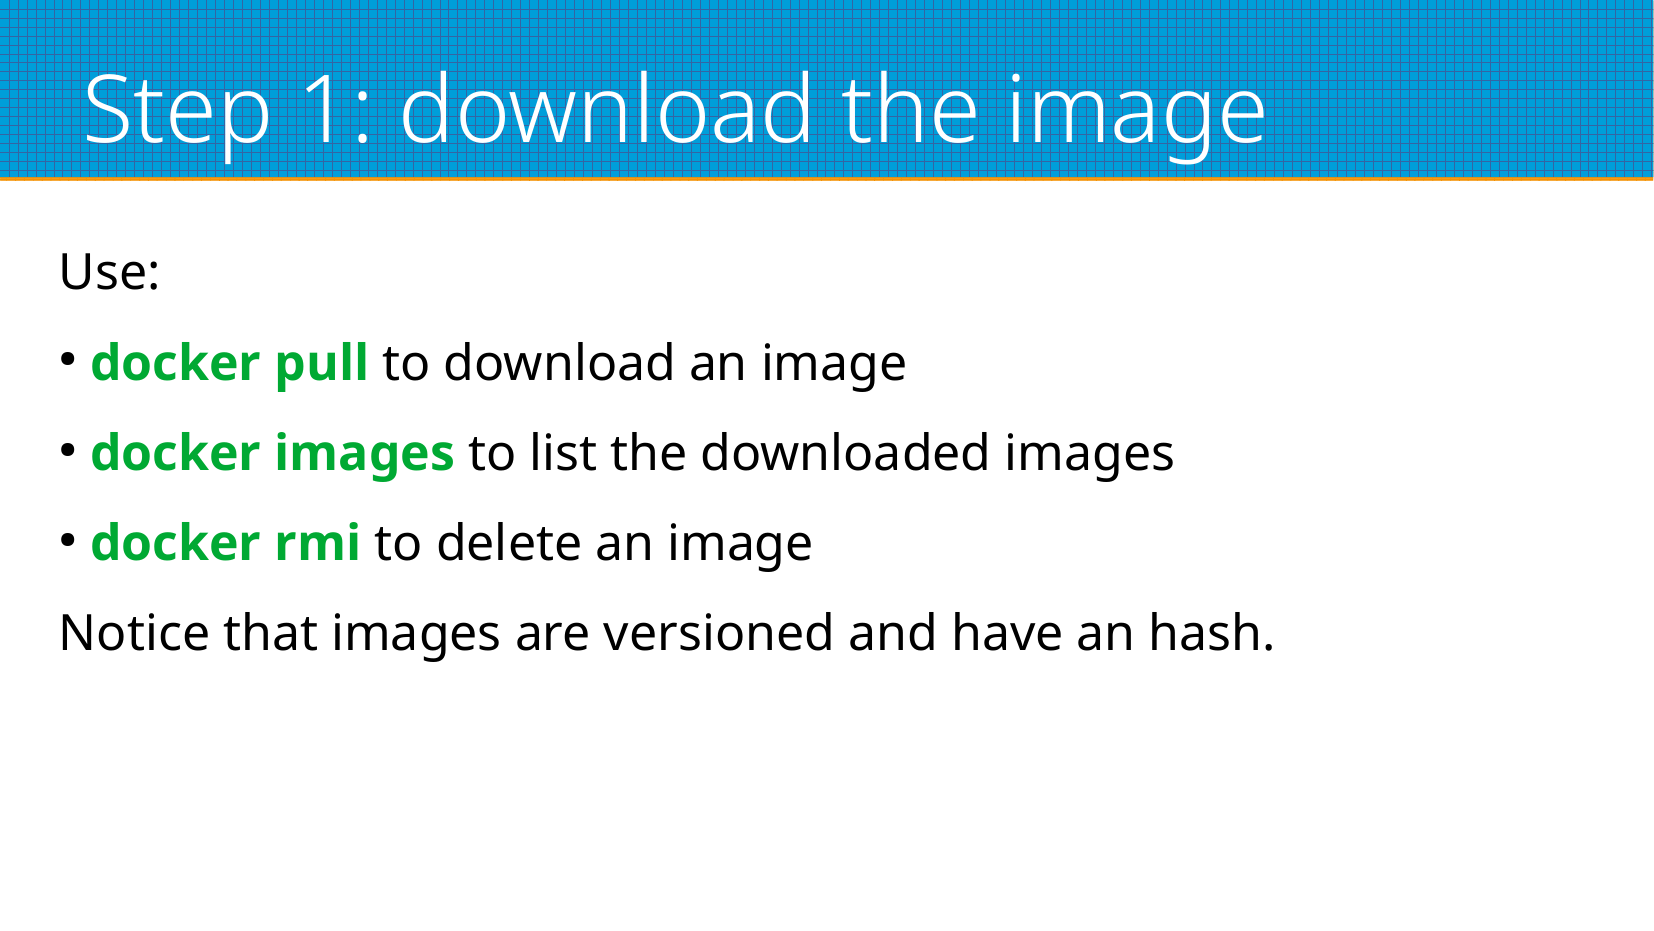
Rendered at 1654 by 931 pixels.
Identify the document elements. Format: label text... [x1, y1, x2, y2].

list Use: docker pull to download an image docker images to list the downloaded images docker rmi to delete an image Notice that images are versioned and have an hash. [59, 236, 1506, 811]
title Step 1: download the image [82, 14, 1571, 171]
